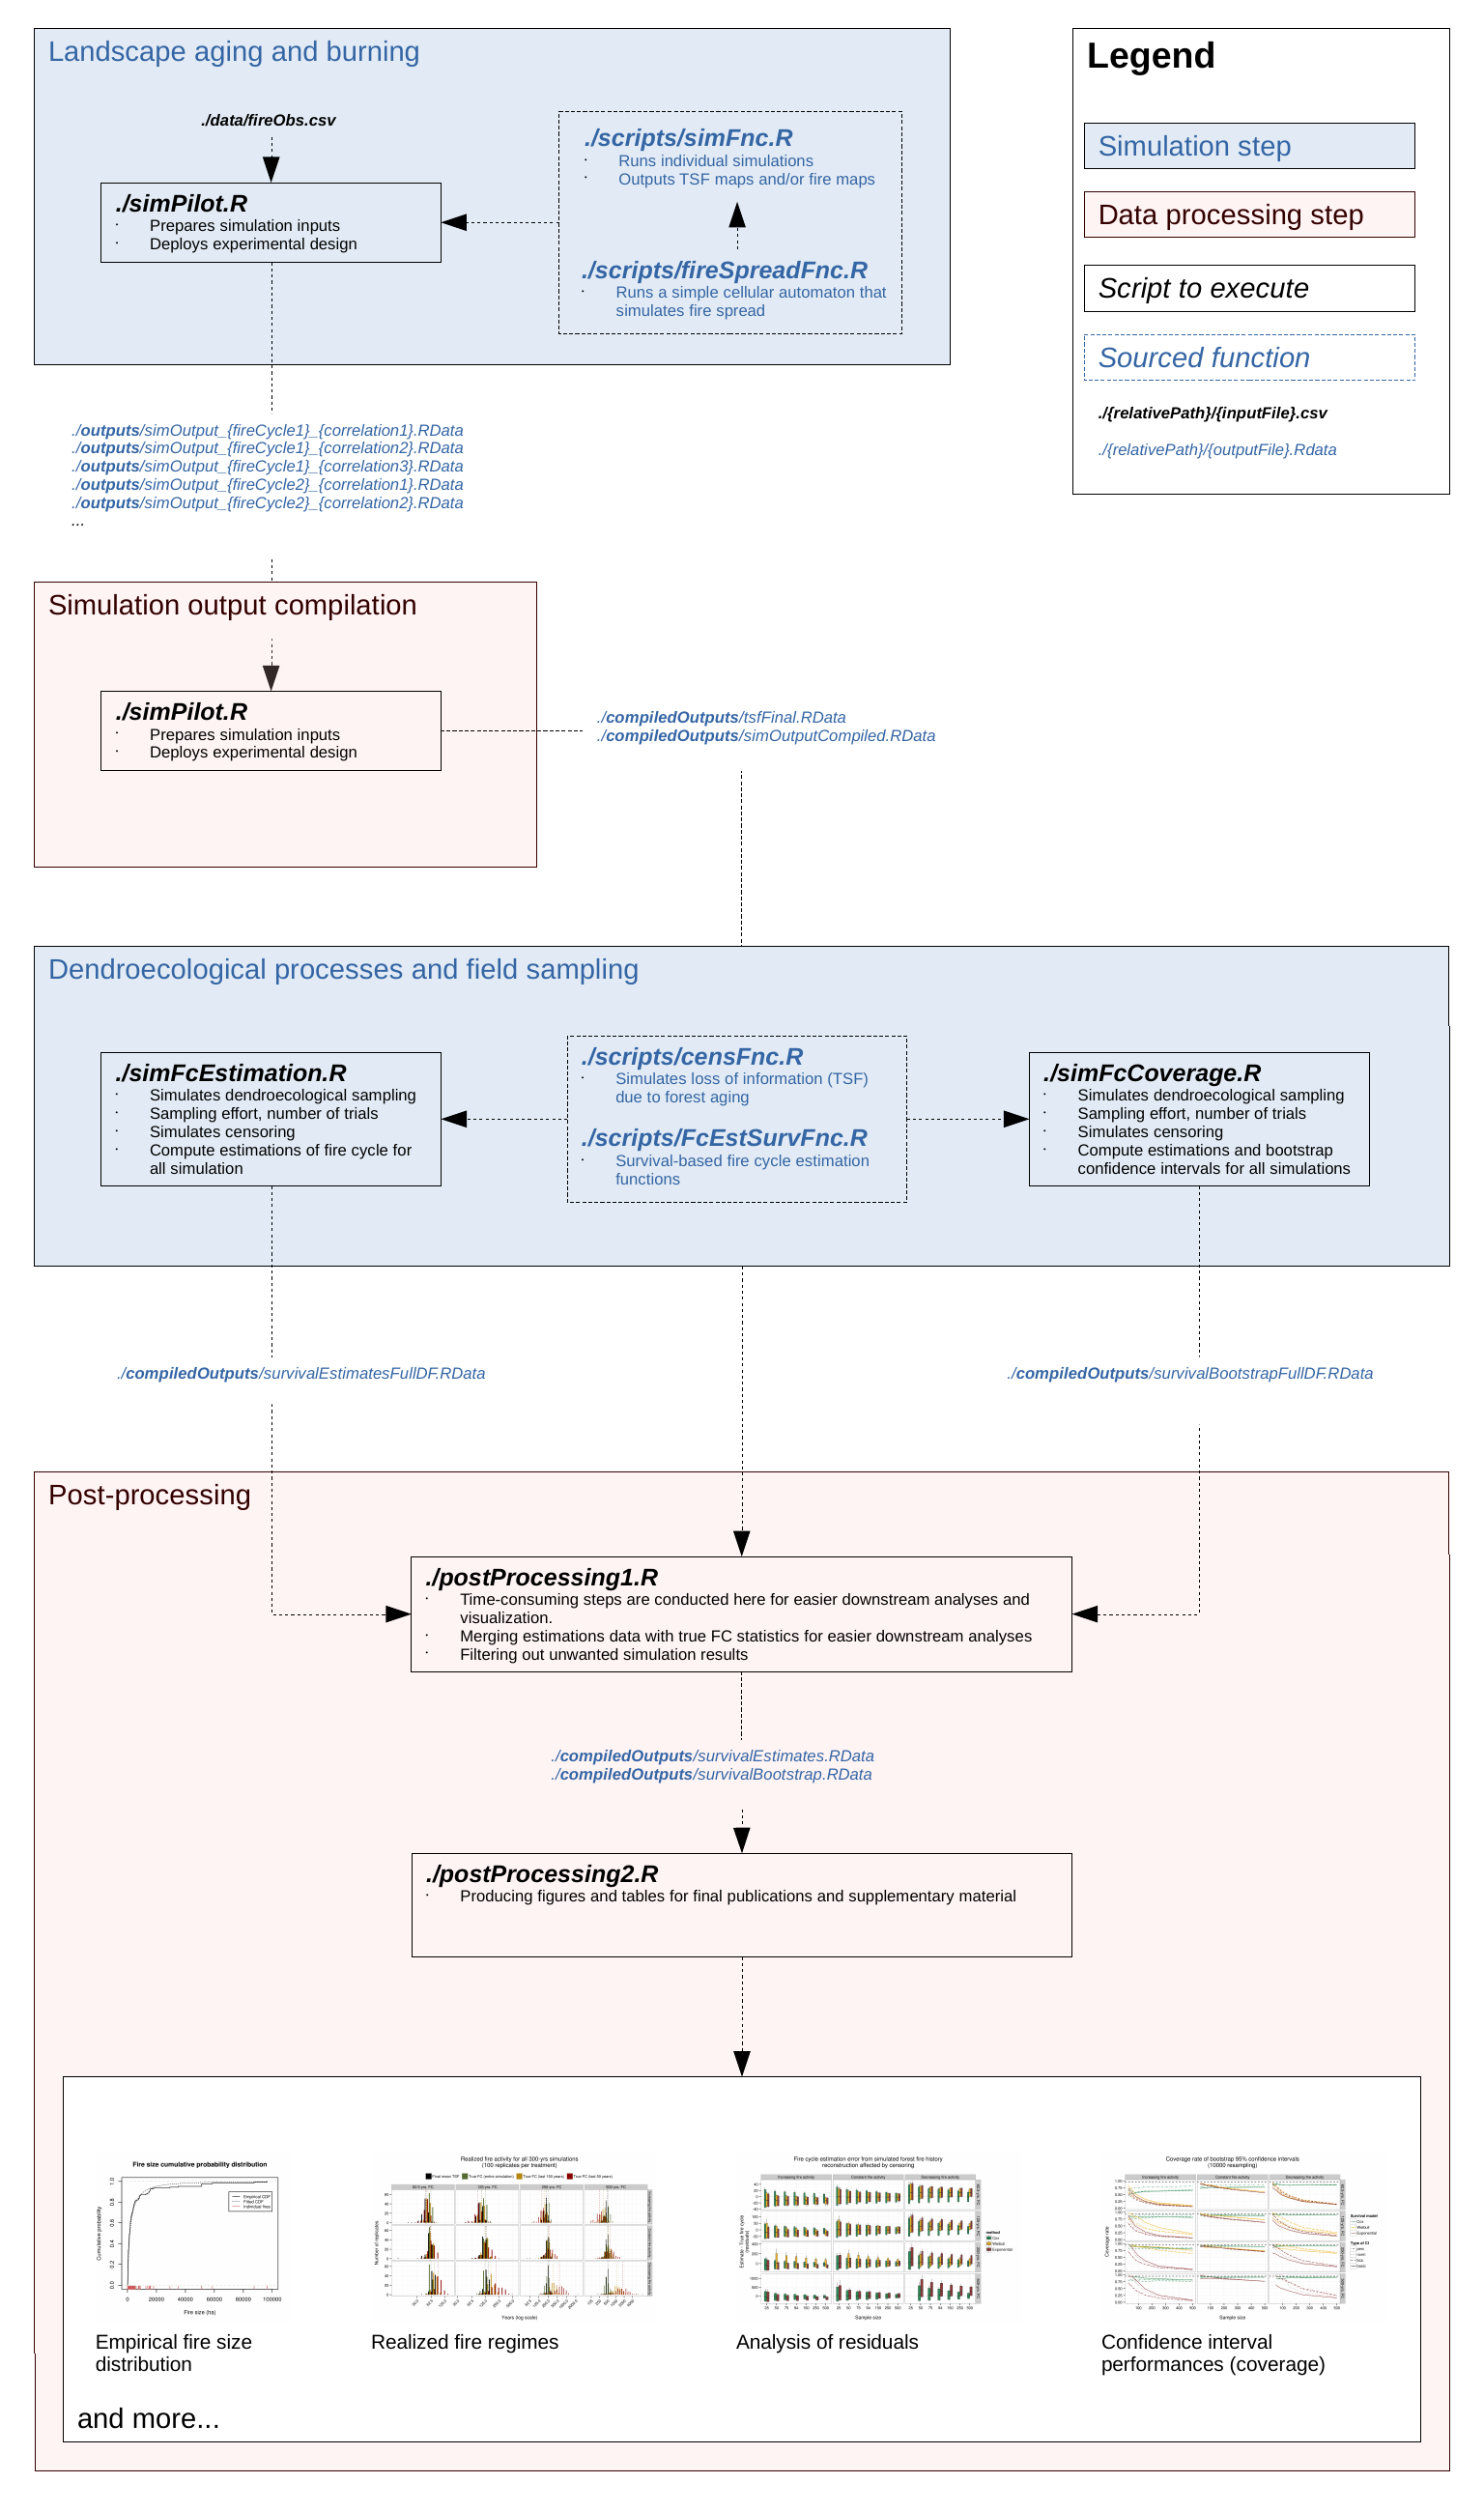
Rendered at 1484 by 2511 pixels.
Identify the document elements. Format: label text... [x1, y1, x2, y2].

text_box ./compiledOutputs/survivalEstimates.RData ./compiledOutputs/survivalBootstrap.RData [536, 1739, 947, 1810]
picture [1101, 2151, 1387, 2323]
text_box ./compiledOutputs/tsfFinal.RData ./compiledOutputs/simOutputCompiled.RData [583, 701, 970, 771]
text_box ./simFcEstimation.R Simulates dendroecological sampling Sampling effort, number of trials Simulates censoring Compute estimations of fire cycle for all simulation [100, 1052, 442, 1186]
picture [95, 2151, 292, 2323]
text_box ./compiledOutputs/survivalEstimatesFullDF.RData [102, 1357, 514, 1405]
text_box ./scripts/censFnc.R Simulates loss of information (TSF) due to forest aging ./scripts/FcEstSurvFnc.R Survival-based fire cycle estimation functions [567, 1036, 907, 1203]
picture [371, 2151, 657, 2323]
text_box ./{relativePath}/{inputFile}.csv ./{relativePath}/{outputFile}.Rdata [1084, 397, 1410, 486]
text_box ./outputs/simOutput_{fireCycle1}_{correlation1}.RData ./outputs/simOutput_{fireCycle1}_{correlation2}.RData ./outputs/simOutput_{fireCycle1}_{correlation3}.RData ./outputs/simOutput_{fireCycle2}_{correlation1}.RData ./outputs/simOutput_{fireCycle2}_{correlation2}.RData ... [57, 414, 485, 557]
text_box Simulation output compilation [34, 582, 537, 868]
text_box Landscape aging and burning [34, 28, 951, 365]
text_box ./simPilot.R Prepares simulation inputs Deploys experimental design [100, 183, 442, 263]
text_box ./simFcCoverage.R Simulates dendroecological sampling Sampling effort, number of trials Simulates censoring Compute estimations and bootstrap confidence intervals for all simulations [1029, 1052, 1370, 1186]
picture [736, 2151, 1022, 2323]
text_box [558, 111, 902, 334]
text_box Dendroecological processes and field sampling [34, 946, 1450, 1267]
text_box ./data/fireObs.csv [186, 103, 356, 137]
text_box ./simPilot.R Prepares simulation inputs Deploys experimental design [100, 691, 442, 771]
text_box ./postProcessing2.R Producing figures and tables for final publications and supplementary material [412, 1853, 1072, 1957]
text_box ./compiledOutputs/survivalBootstrapFullDF.RData [992, 1357, 1404, 1405]
text_box Legend [1072, 28, 1450, 495]
text_box and more... [63, 2076, 1421, 2442]
text_box Post-processing [34, 1471, 1450, 2471]
text_box [1015, 1356, 1427, 1404]
text_box ./postProcessing1.R Time-consuming steps are conducted here for easier downstream analyses and visualization. Merging estimations data with true FC statistics for easier downstream analyses Filtering out unwanted simulation results [411, 1556, 1072, 1672]
